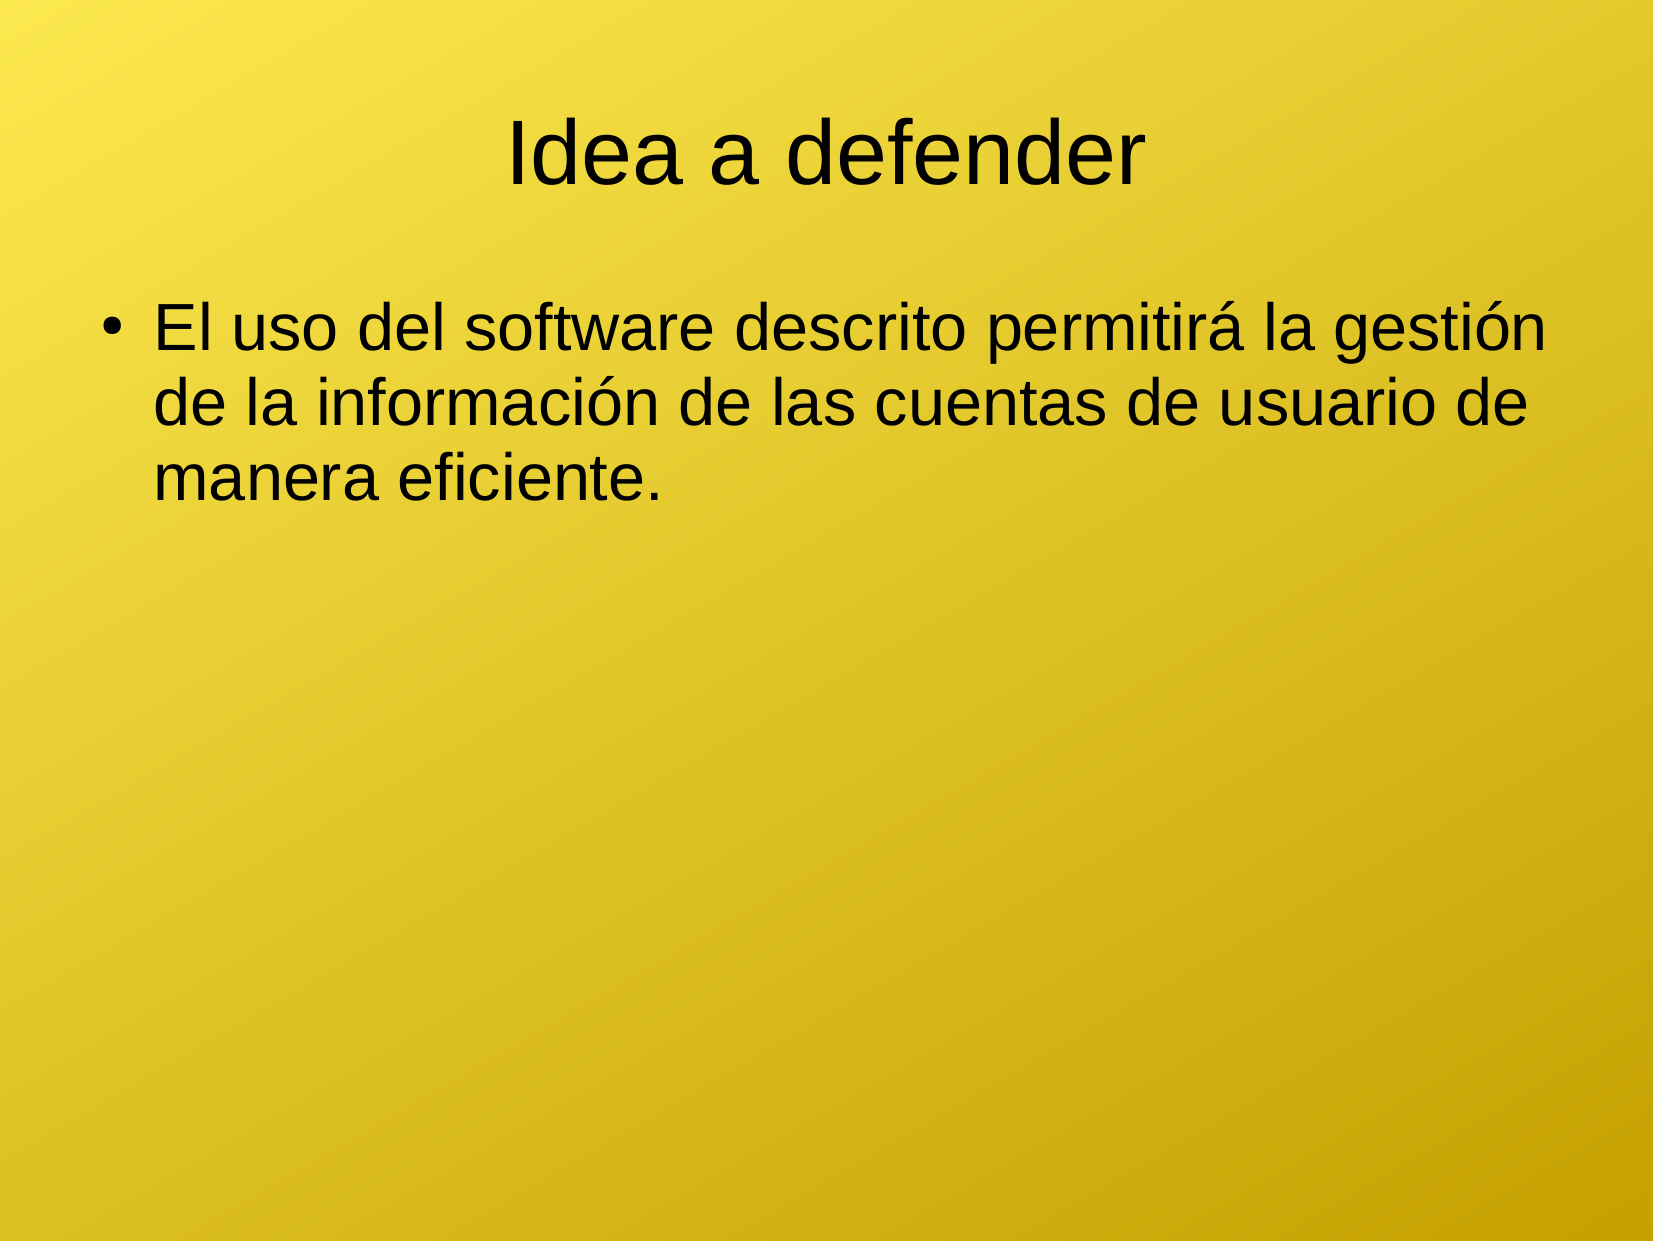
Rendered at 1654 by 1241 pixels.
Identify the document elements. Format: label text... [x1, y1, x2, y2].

title Idea a defender [82, 49, 1571, 257]
list El uso del software descrito permitirá la gestión de la información de las cuentas de usuario de manera eficiente. [82, 290, 1571, 1010]
